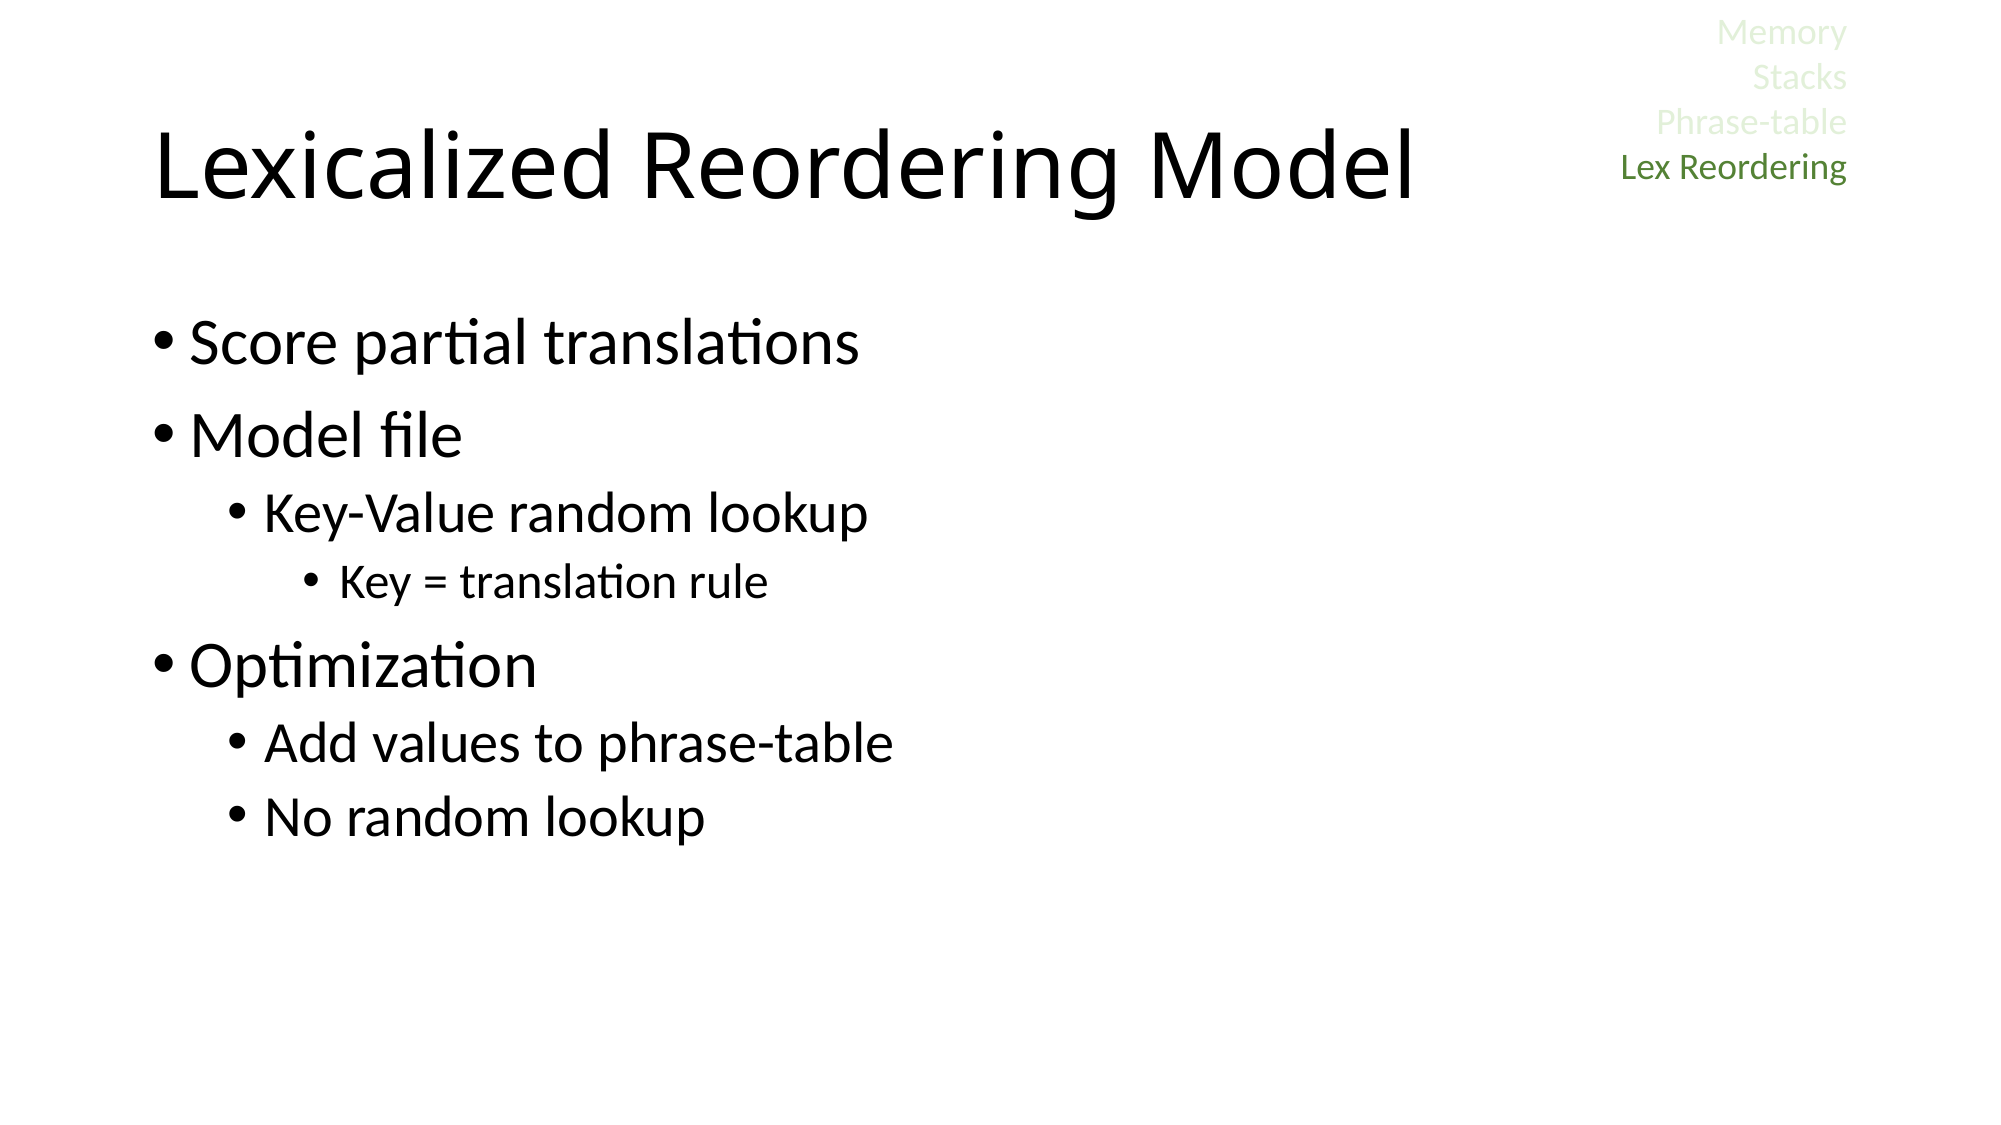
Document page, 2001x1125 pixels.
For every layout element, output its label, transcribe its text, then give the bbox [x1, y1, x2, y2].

text_box Score partial translations Model file Key-Value random lookup Key = translation rule Optimization Add values to phrase-table No random lookup [137, 299, 1863, 1013]
text_box Memory Stacks Phrase-table Lex Reordering [1584, 0, 1863, 195]
text_box Lexicalized Reordering Model [137, 59, 1863, 277]
